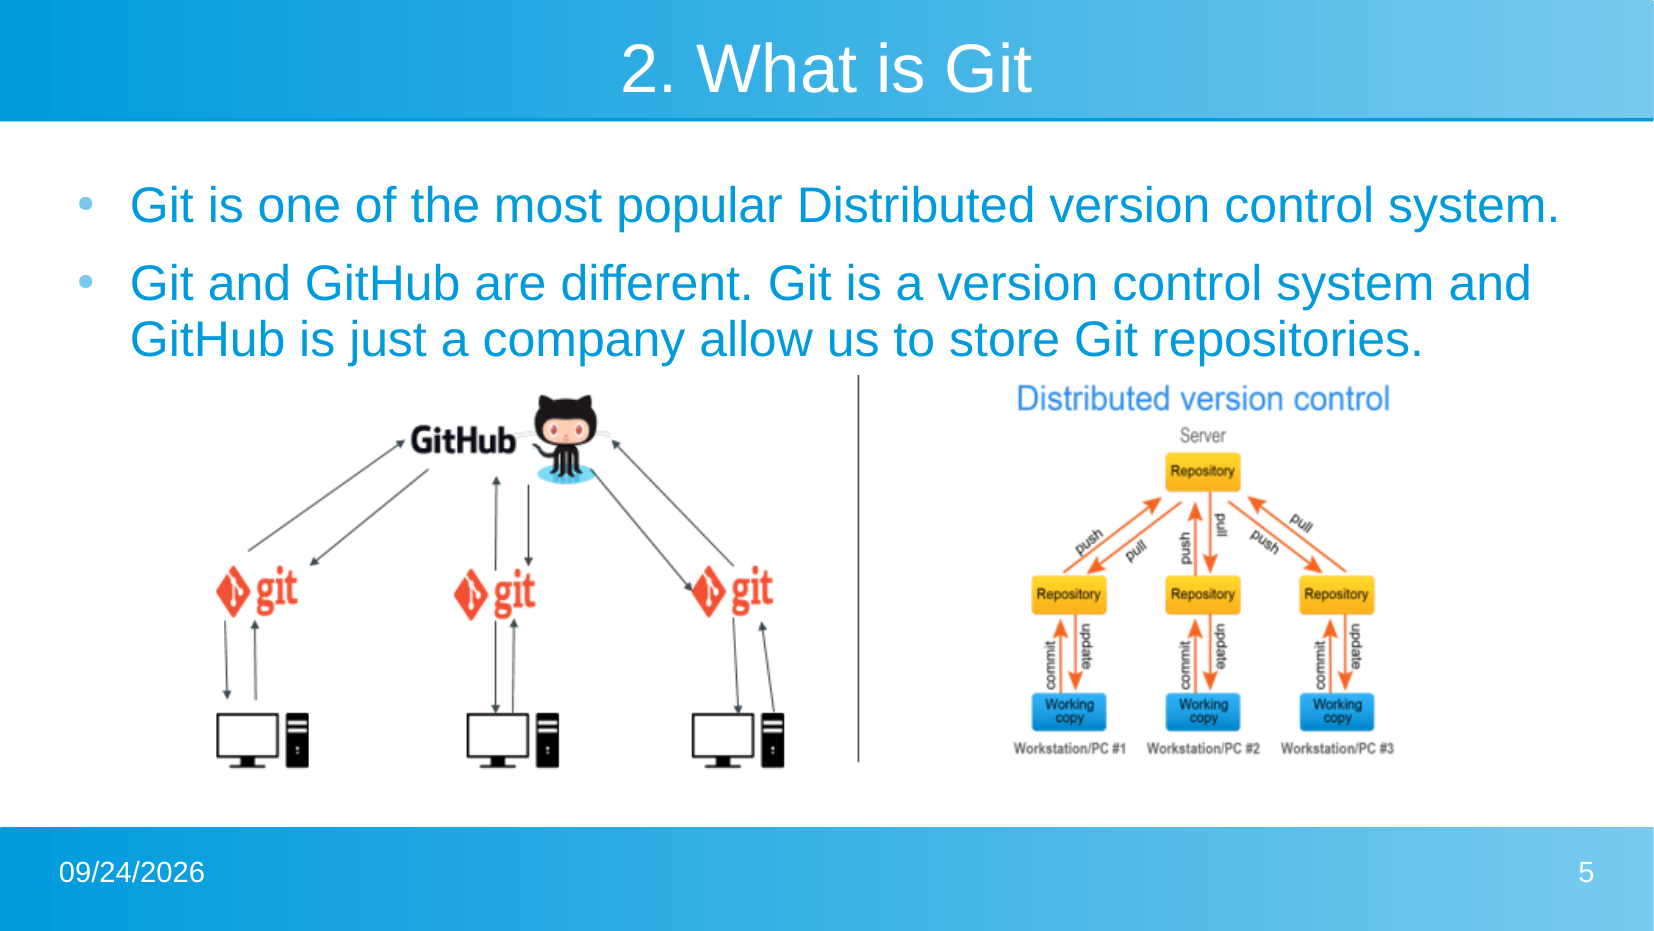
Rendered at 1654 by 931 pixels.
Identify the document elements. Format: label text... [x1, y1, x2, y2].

picture [187, 375, 1532, 788]
title 2. What is Git [59, 29, 1595, 108]
list Git is one of the most popular Distributed version control system. Git and GitHub are different. Git is a version control system and GitHub is just a company allow us to store Git repositories. [59, 177, 1595, 768]
